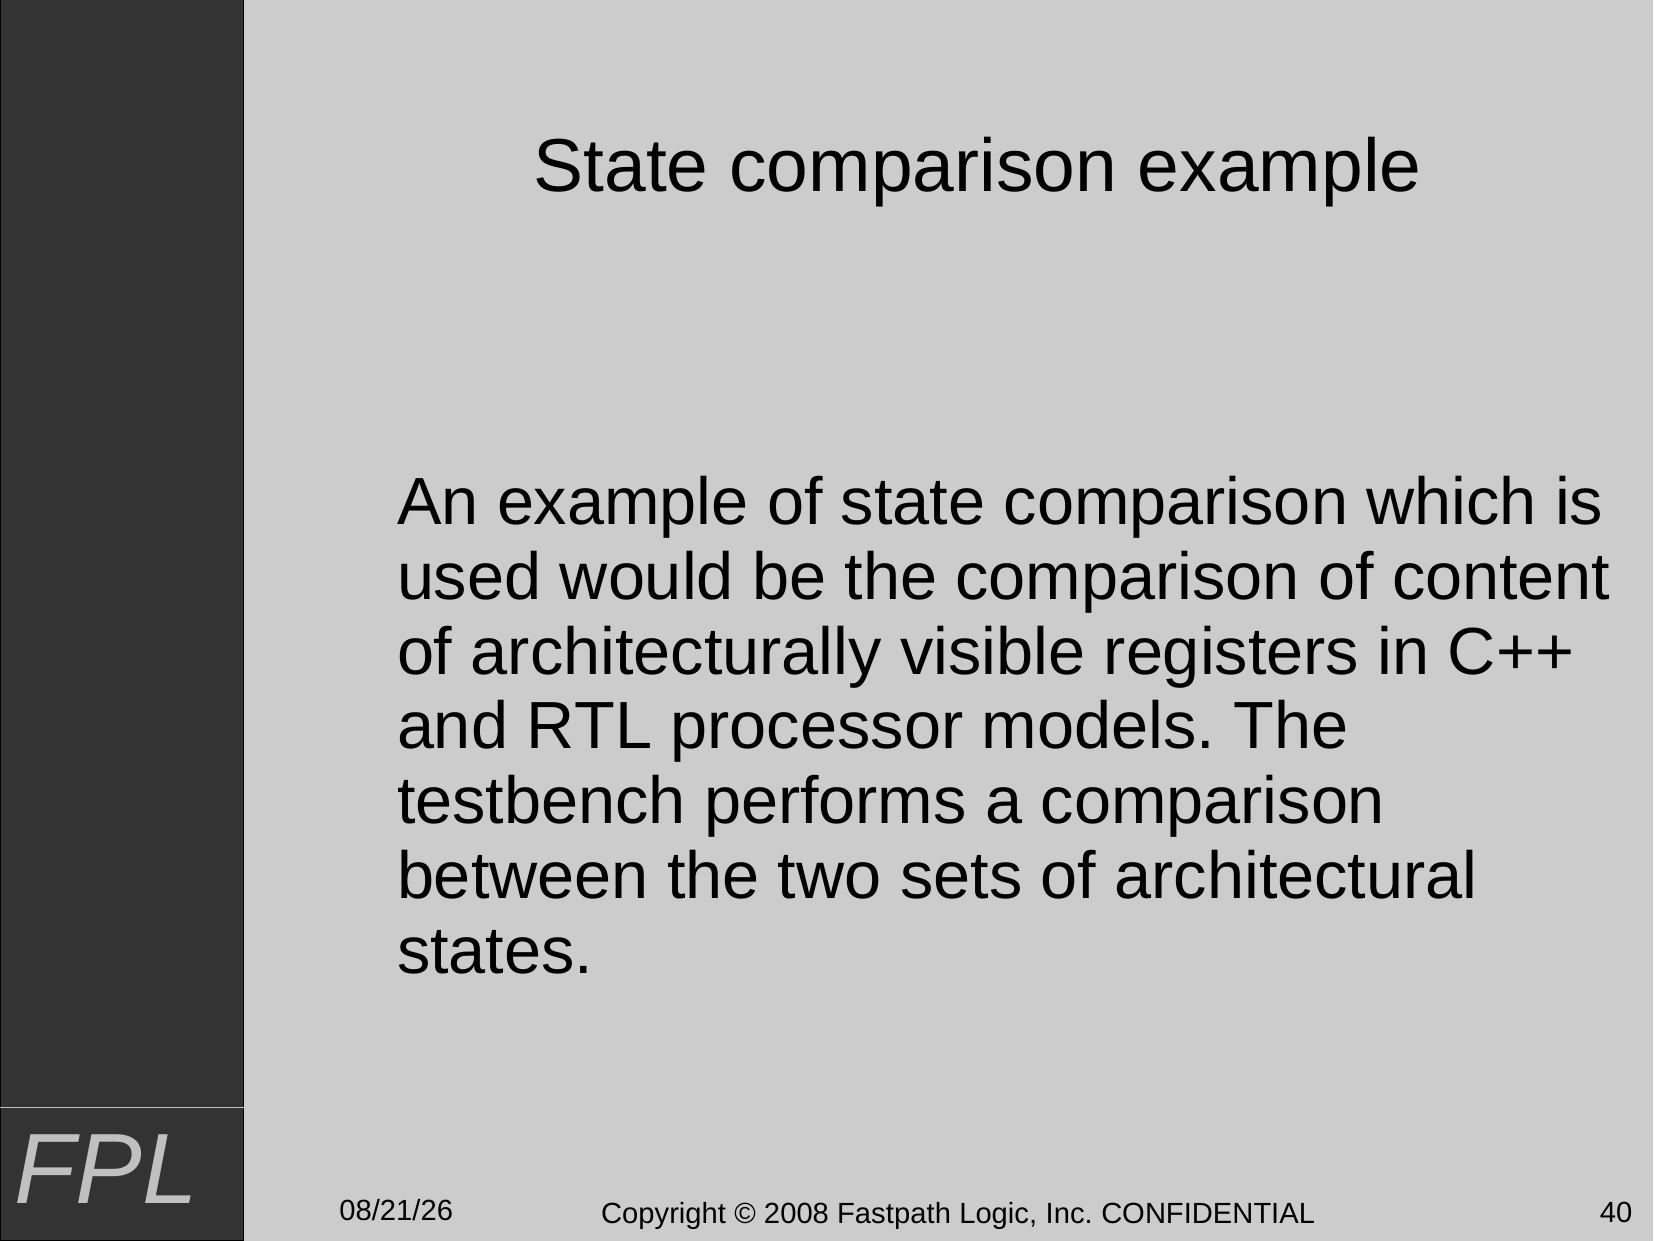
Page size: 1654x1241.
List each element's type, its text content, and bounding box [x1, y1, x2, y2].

title State comparison example [426, 57, 1529, 272]
subtitle An example of state comparison which is used would be the comparison of content of architecturally visible registers in C++ and RTL processor models. The testbench performs a comparison between the two sets of architectural states. [322, 272, 1634, 1179]
